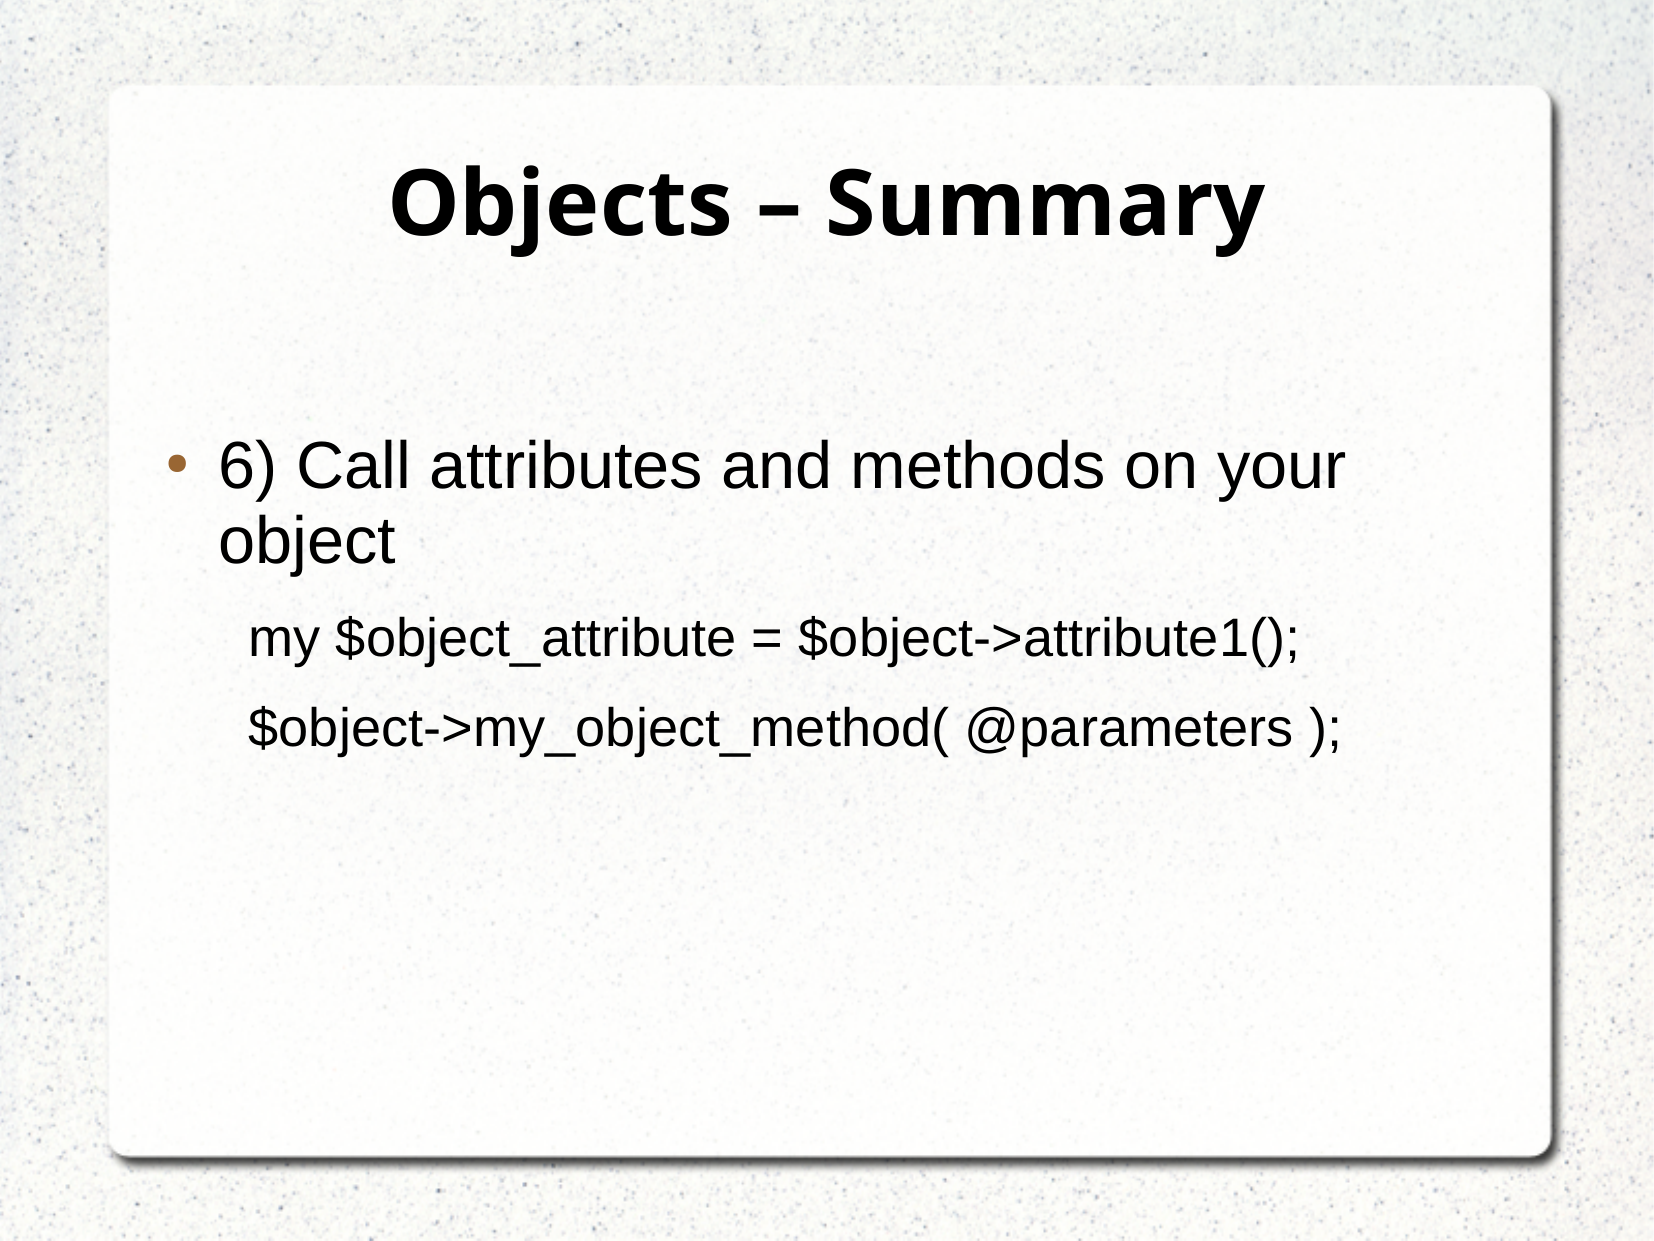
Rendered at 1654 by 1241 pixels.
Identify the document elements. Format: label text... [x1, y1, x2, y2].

title Objects – Summary [118, 96, 1536, 304]
list 6) Call attributes and methods on your object my $object_attribute = $object->attribute1(); $object->my_object_method( @parameters ); [147, 428, 1506, 1063]
picture [0, 0, 1654, 1241]
